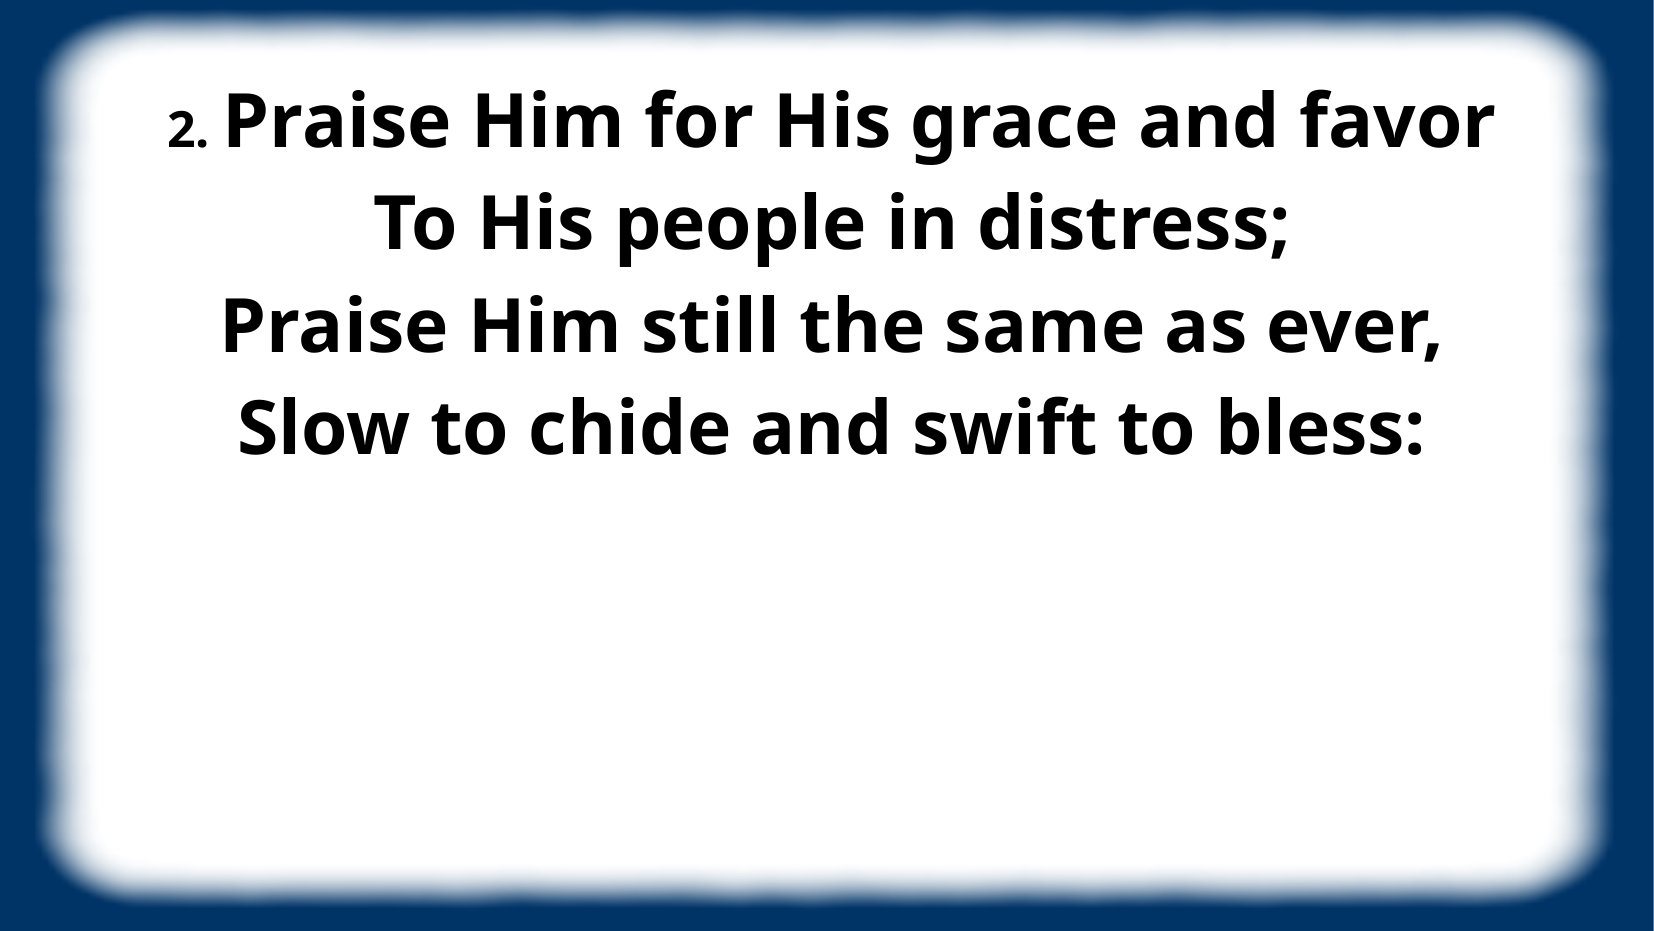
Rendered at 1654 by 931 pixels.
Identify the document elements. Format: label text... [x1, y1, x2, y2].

picture [0, 0, 1654, 931]
text_box 2. Praise Him for His grace and favor To His people in distress; Praise Him still the same as ever, Slow to chide and swift to bless: [120, 60, 1546, 473]
